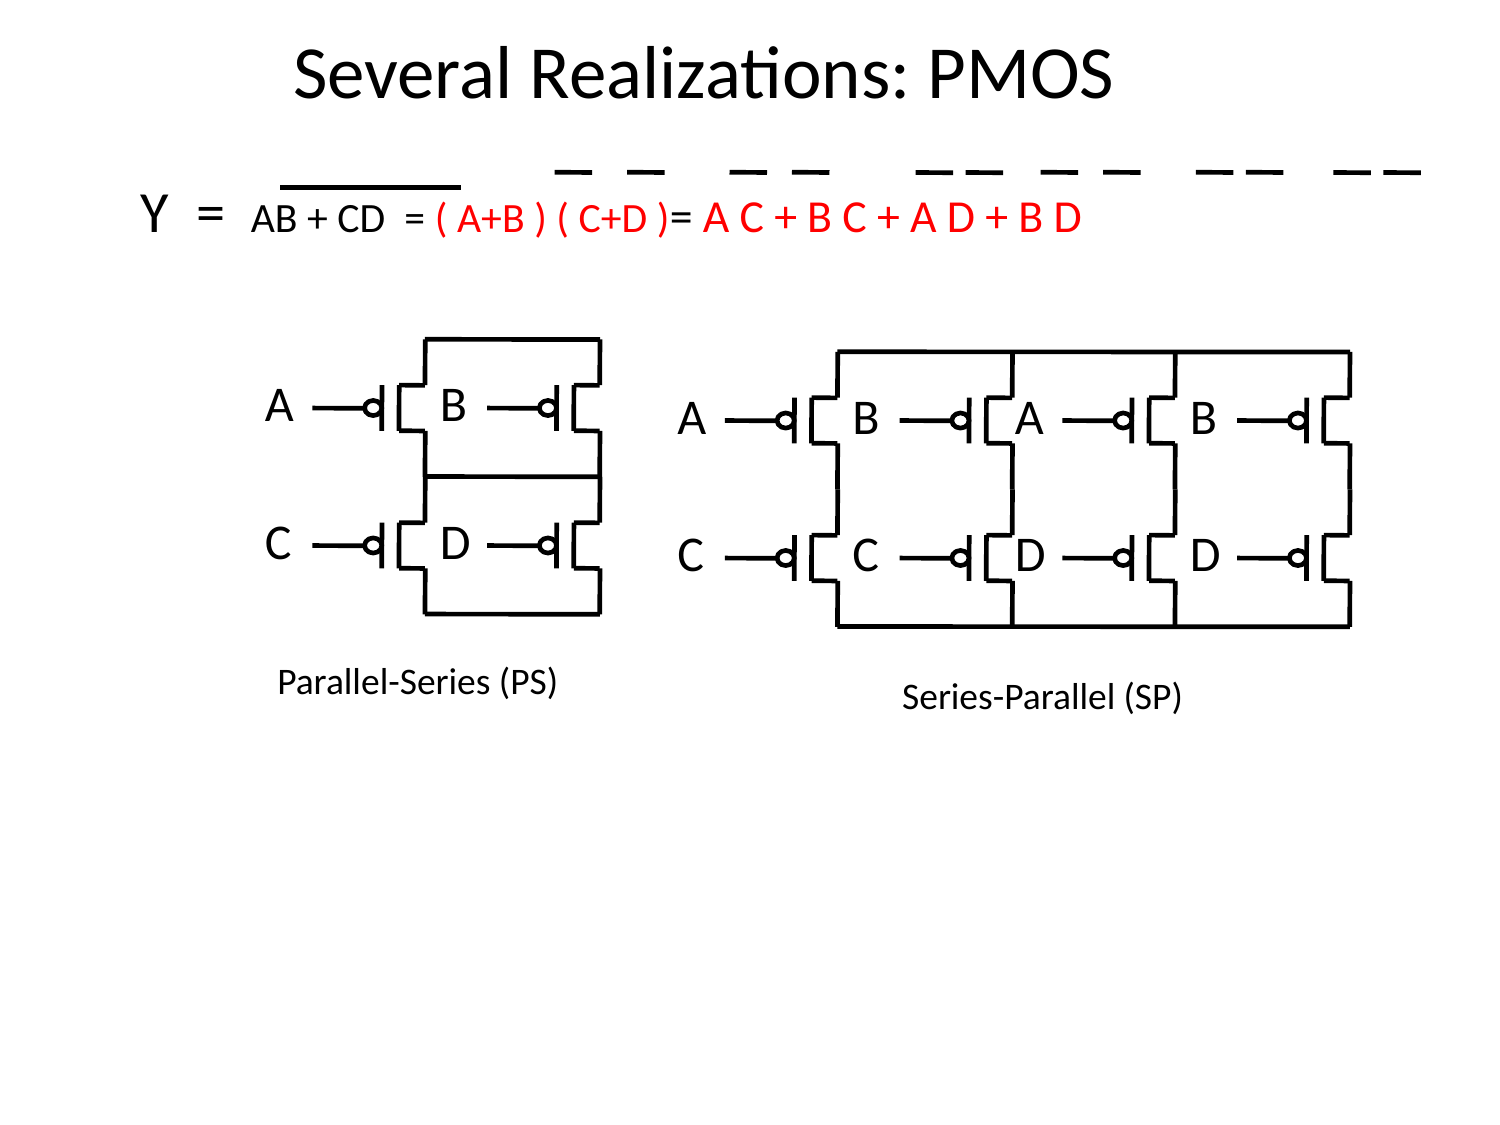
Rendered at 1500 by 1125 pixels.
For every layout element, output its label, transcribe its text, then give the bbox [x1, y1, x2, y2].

text_box A [249, 364, 350, 440]
text_box [1114, 550, 1132, 566]
text_box A [662, 376, 763, 452]
text_box [539, 537, 557, 554]
title Several Realizations: PMOS [75, 0, 1350, 138]
text_box [364, 537, 382, 554]
text_box C [837, 514, 938, 590]
text_box C [249, 501, 350, 577]
text_box [539, 400, 557, 416]
text_box [777, 412, 795, 429]
text_box Parallel-Series (PS) [262, 649, 650, 710]
text_box D [1175, 514, 1275, 590]
text_box Series-Parallel (SP) [887, 664, 1275, 725]
text_box [777, 550, 795, 566]
text_box B [1175, 376, 1275, 452]
text_box B [425, 364, 525, 440]
text_box [951, 412, 970, 429]
text_box A [999, 376, 1100, 452]
text_box D [425, 501, 525, 577]
text_box [951, 550, 970, 566]
text_box B [837, 376, 938, 452]
text_box [1289, 412, 1307, 429]
text_box [1289, 550, 1307, 566]
text_box [1114, 412, 1132, 429]
text_box C [662, 514, 763, 590]
text_box D [999, 514, 1100, 590]
list Y = AB + CD = ( A+B ) ( C+D )= A C + B C + A D + B D [125, 112, 1477, 213]
text_box [364, 400, 382, 416]
